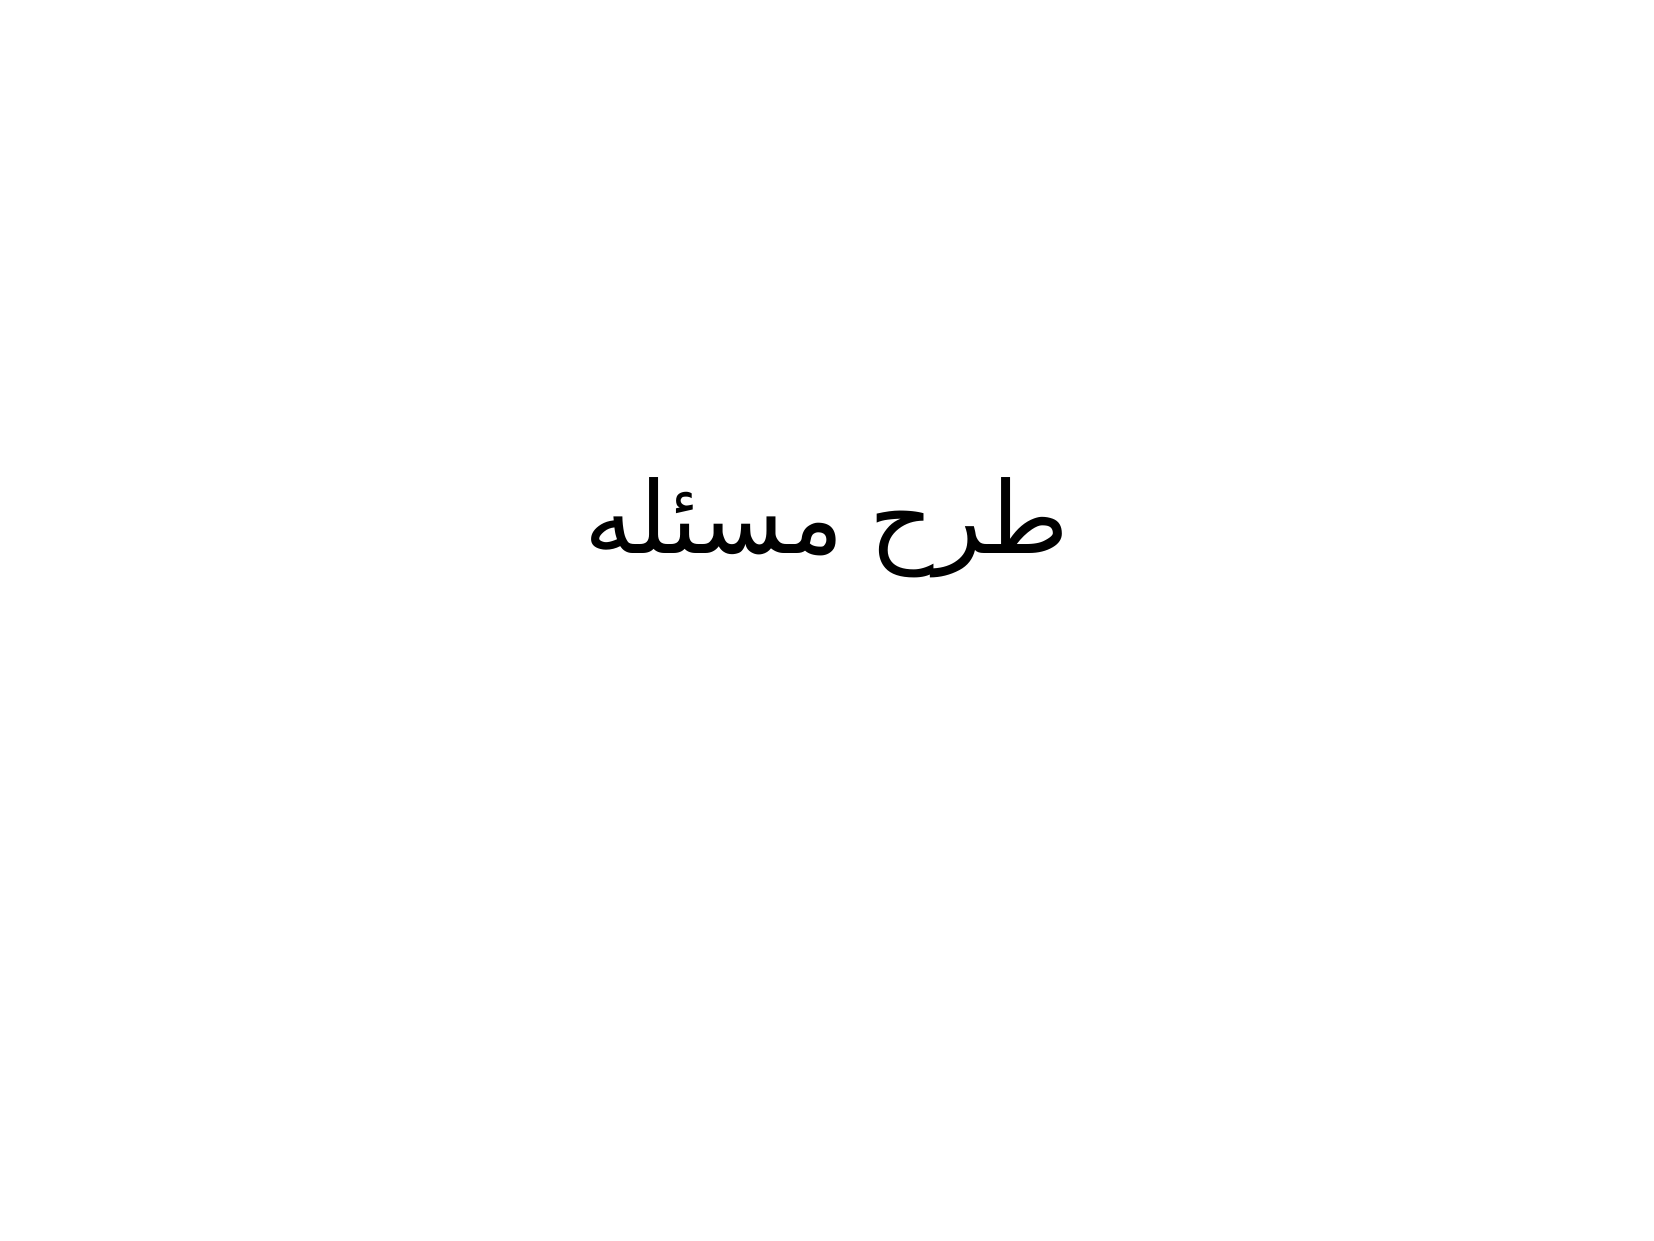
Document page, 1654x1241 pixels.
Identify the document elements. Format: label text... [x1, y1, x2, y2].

subtitle طرح مسئله [82, 49, 1571, 1010]
